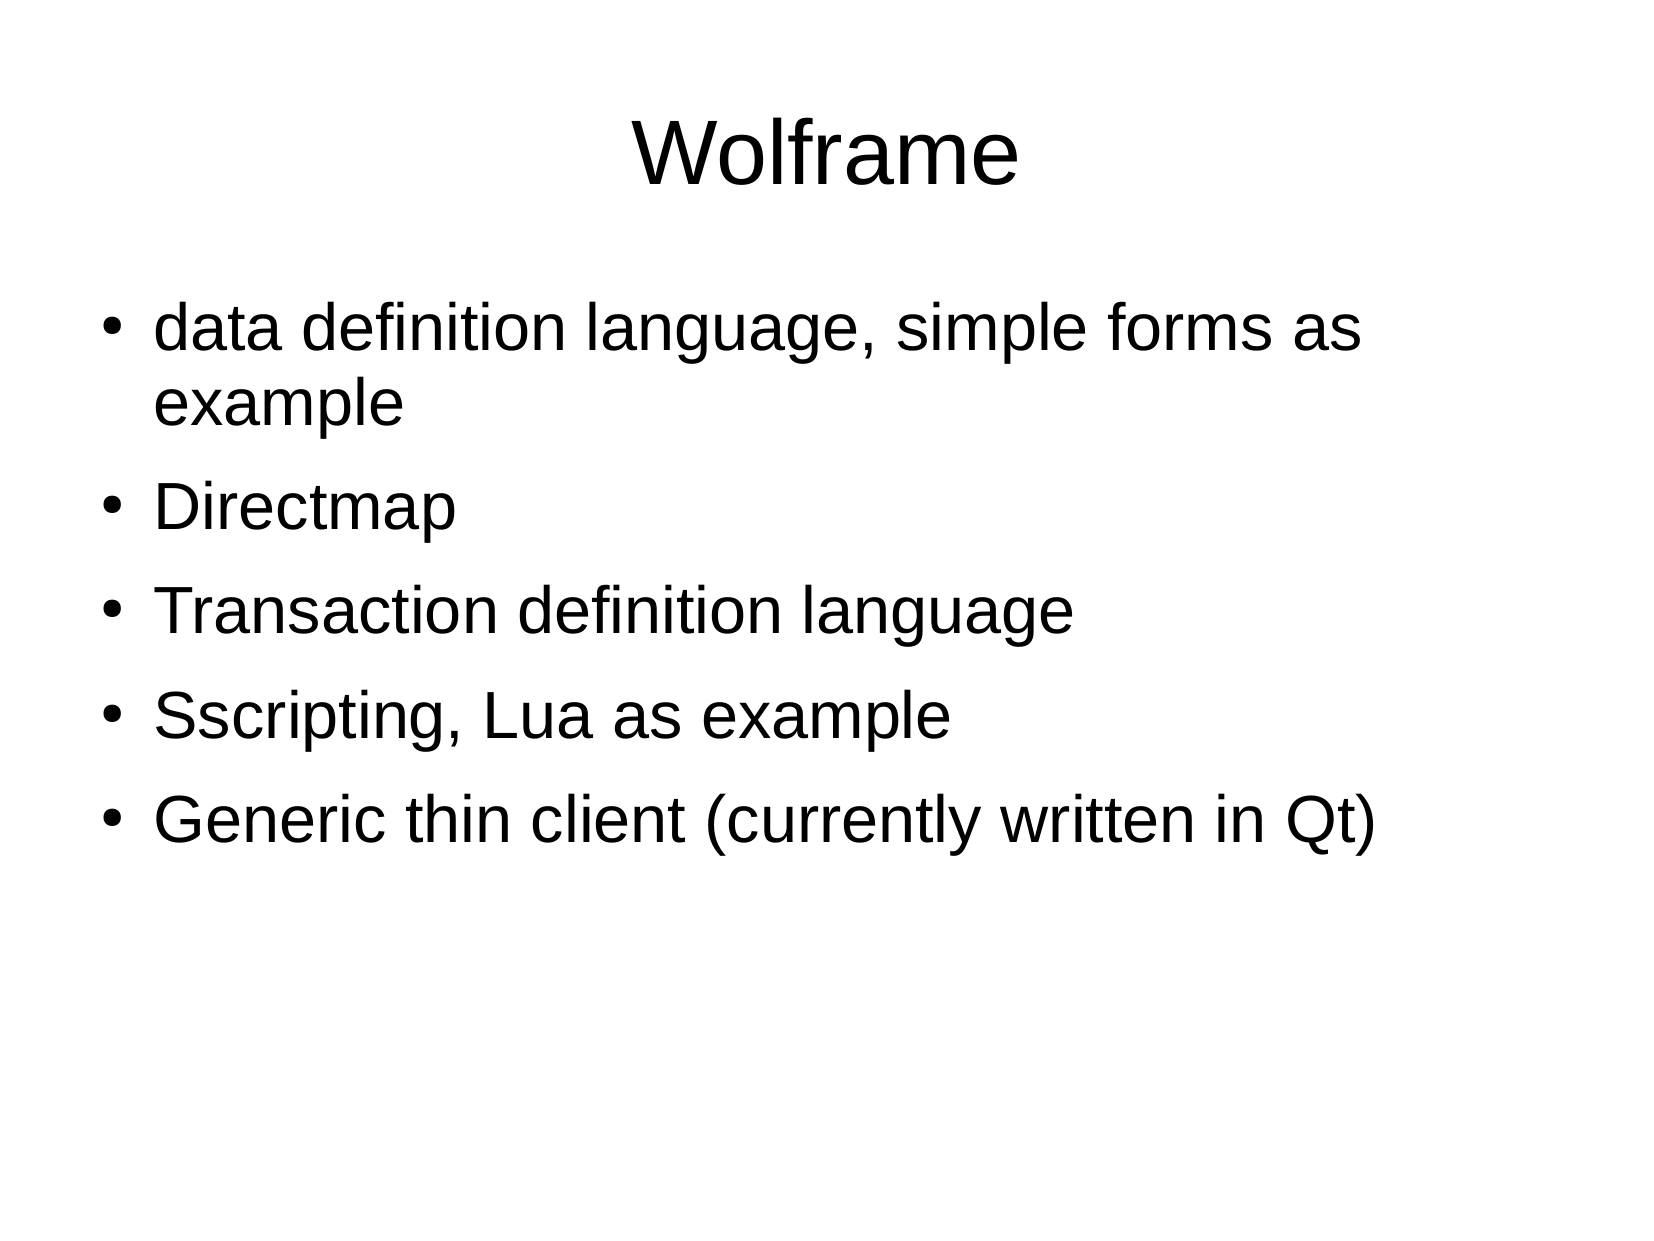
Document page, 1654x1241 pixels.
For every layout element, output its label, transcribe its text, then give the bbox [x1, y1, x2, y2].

title Wolframe [82, 49, 1571, 257]
list data definition language, simple forms as example Directmap Transaction definition language Sscripting, Lua as example Generic thin client (currently written in Qt) [82, 290, 1538, 1010]
